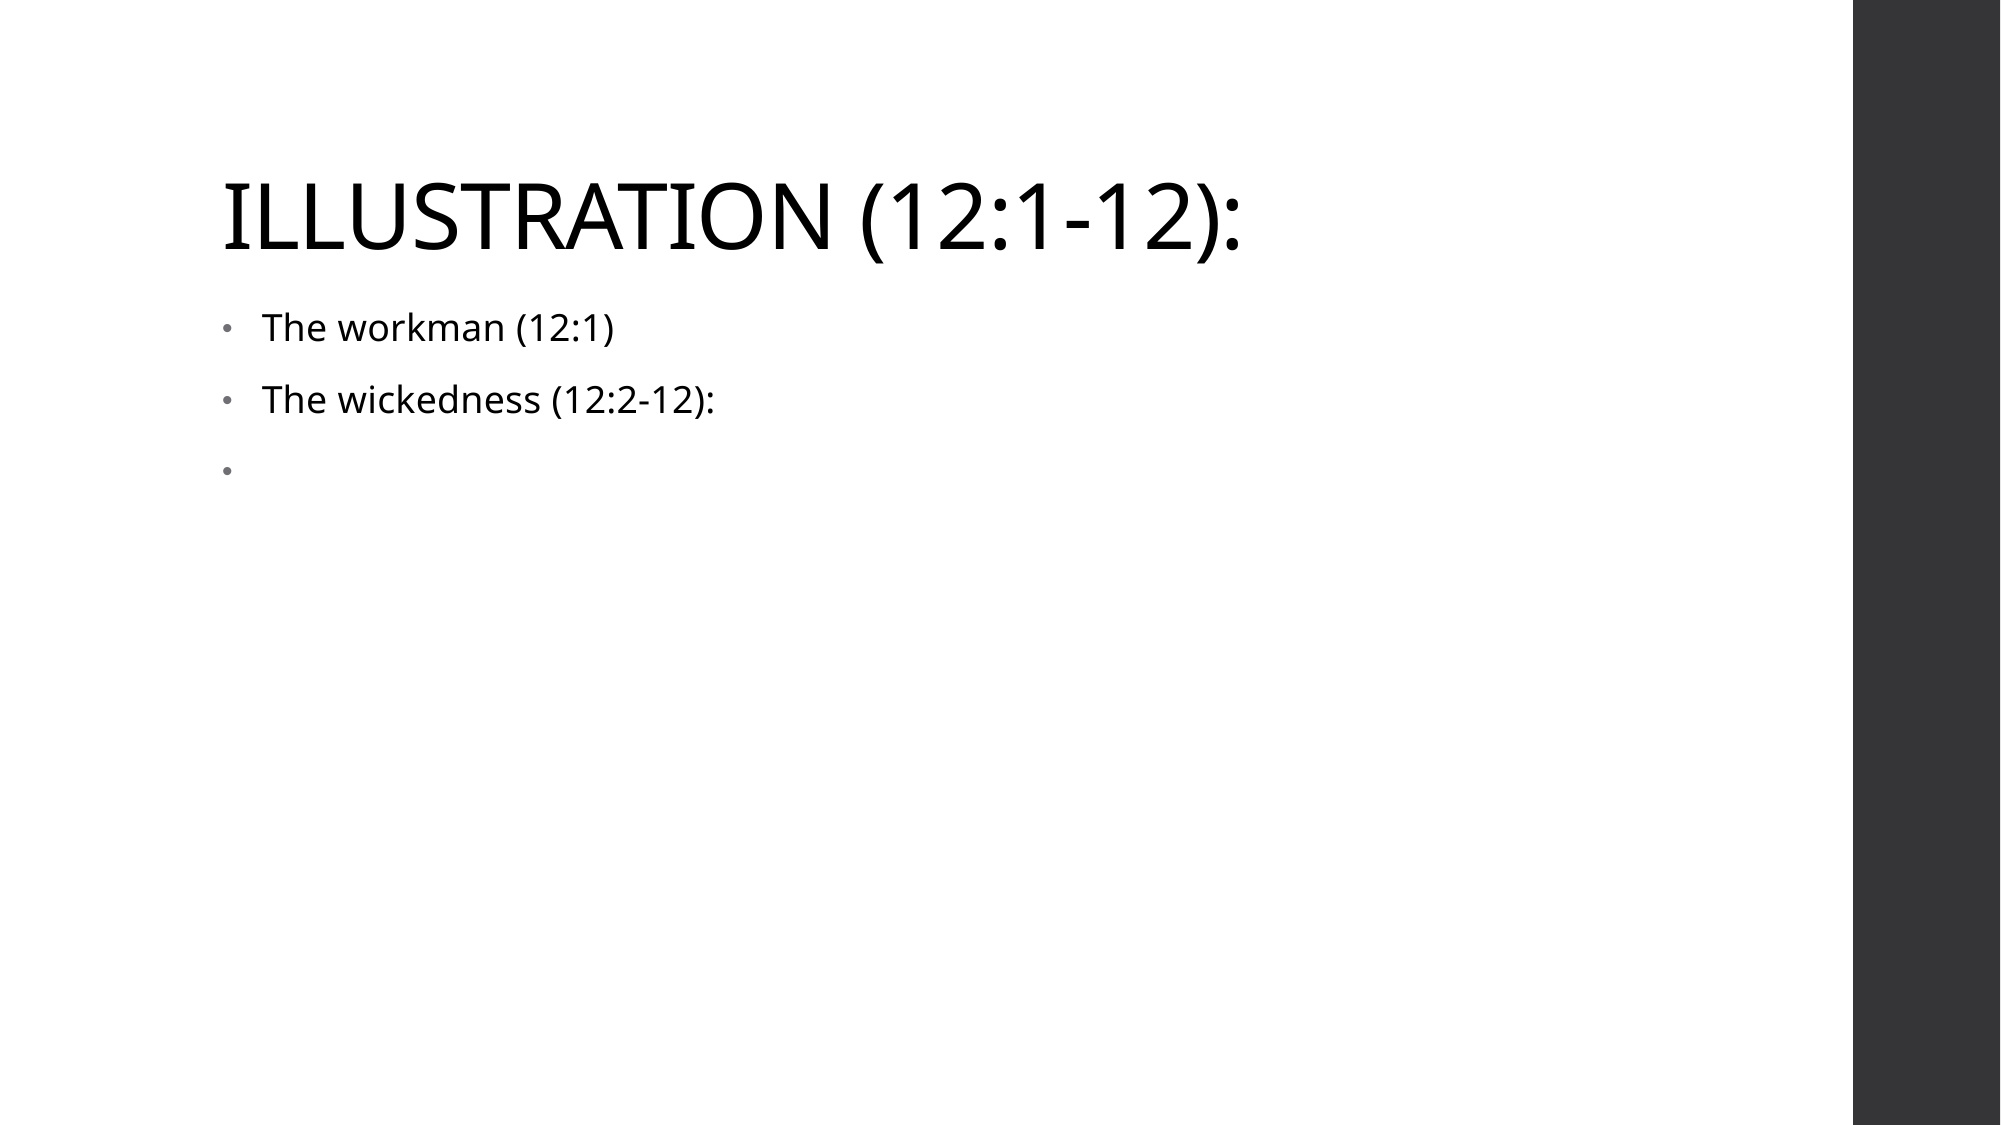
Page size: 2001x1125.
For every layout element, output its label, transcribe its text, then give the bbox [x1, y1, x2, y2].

list The workman (12:1) The wickedness (12:2-12): [206, 299, 1617, 1014]
title ILLUSTRATION (12:1-12): [206, 60, 1797, 278]
